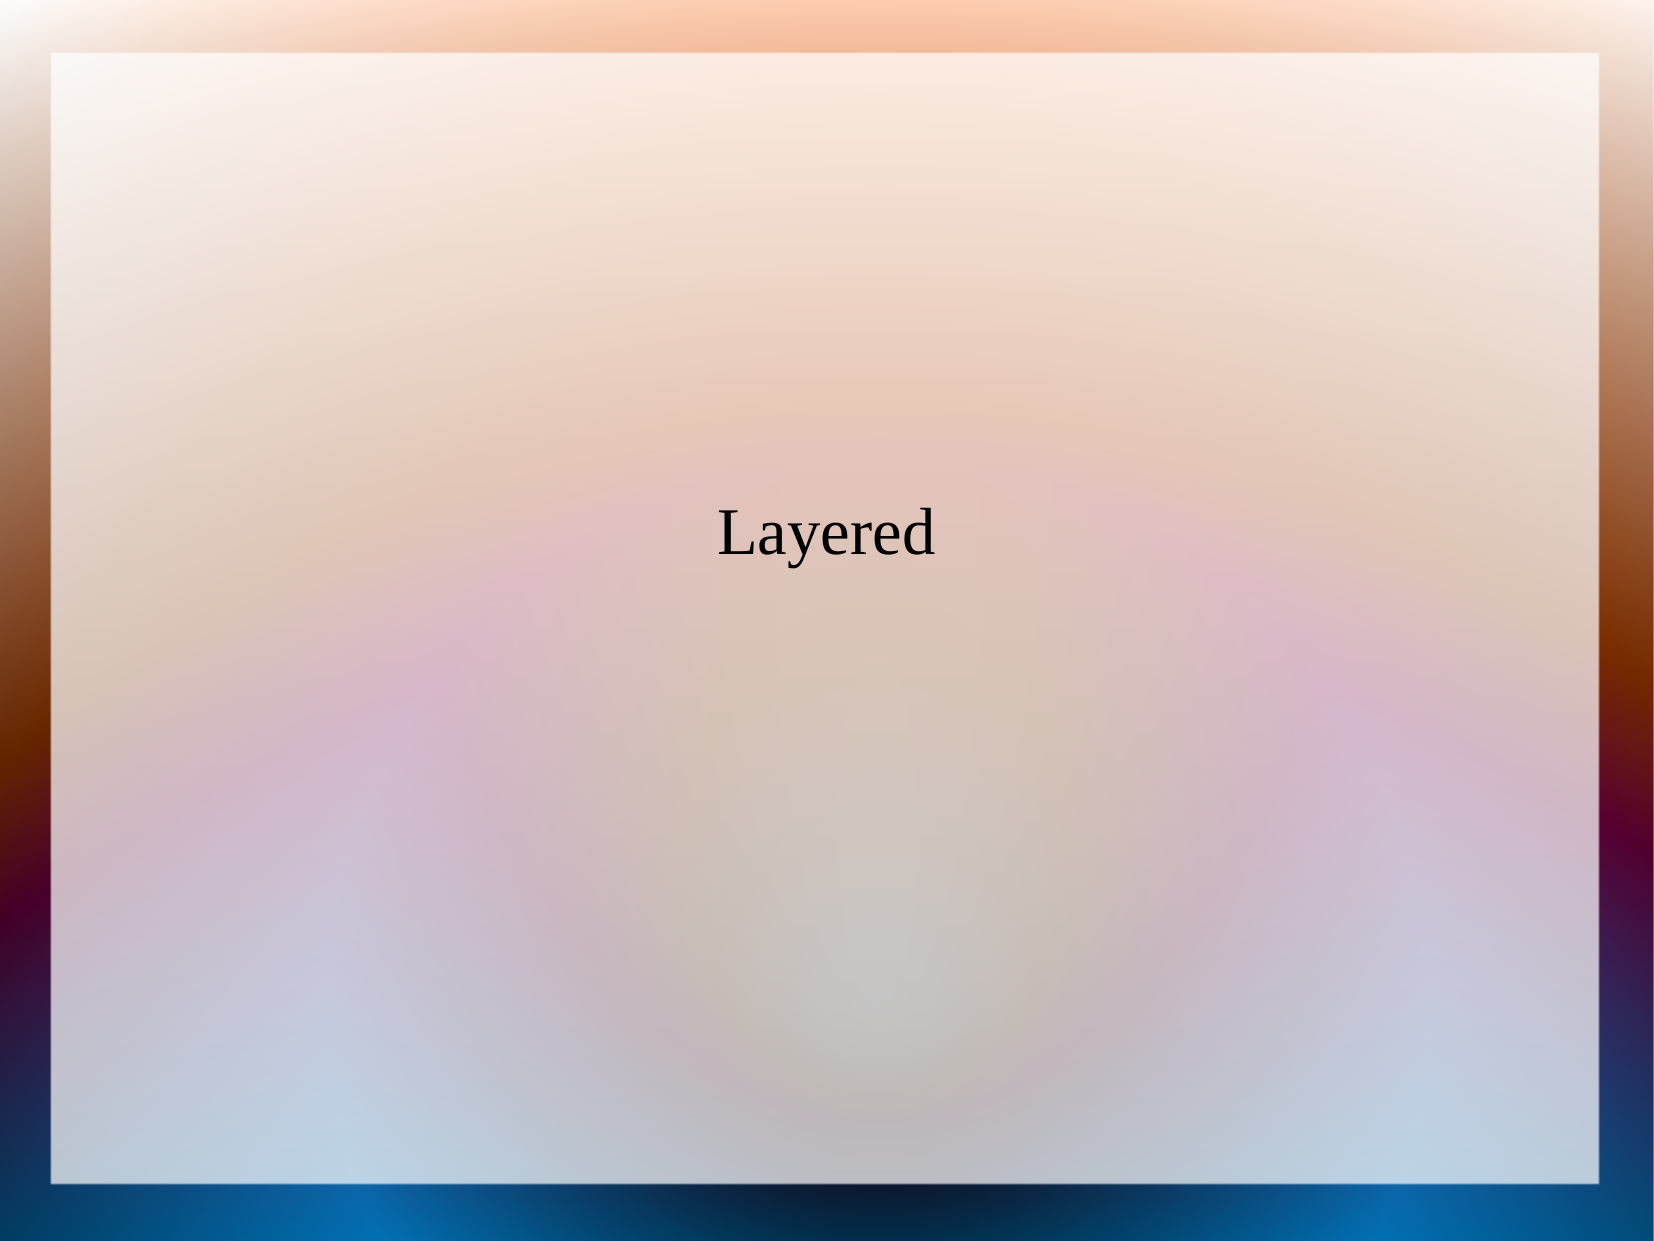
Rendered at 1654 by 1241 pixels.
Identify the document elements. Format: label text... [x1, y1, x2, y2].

picture [0, 0, 1654, 1241]
subtitle Layered [82, 55, 1571, 1010]
